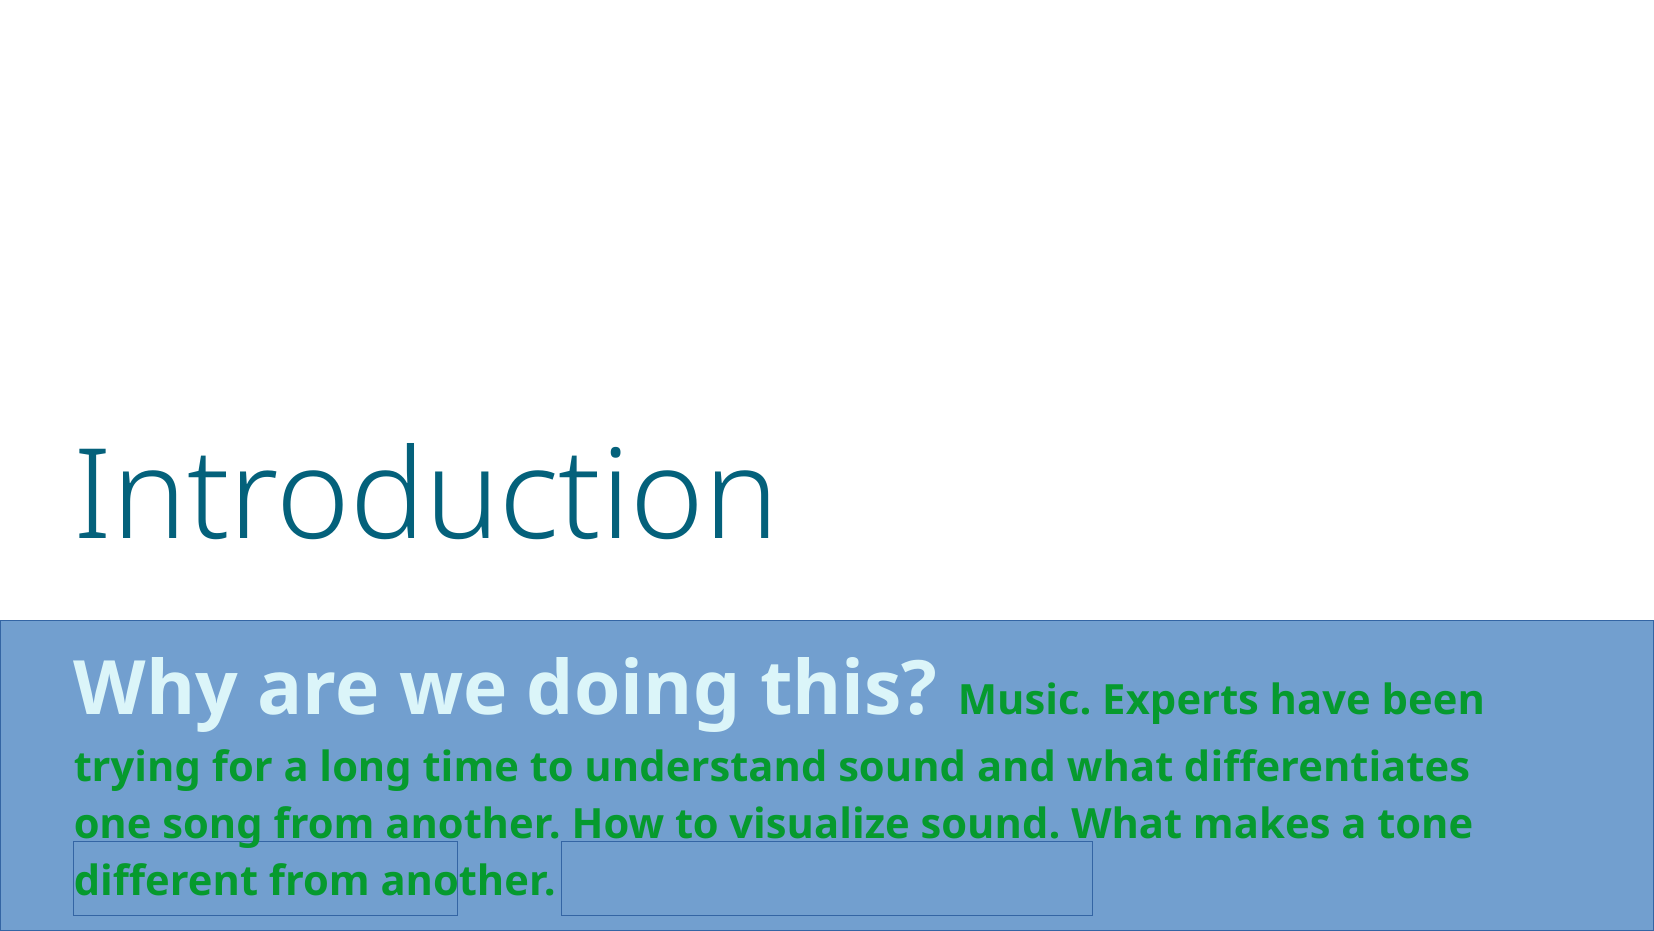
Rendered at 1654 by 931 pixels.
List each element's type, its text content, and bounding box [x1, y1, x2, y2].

title Introduction [73, 44, 1551, 576]
subtitle Why are we doing this? Music. Experts have been trying for a long time to understand sound and what differentiates one song from another. How to visualize sound. What makes a tone different from another. [73, 634, 1551, 835]
